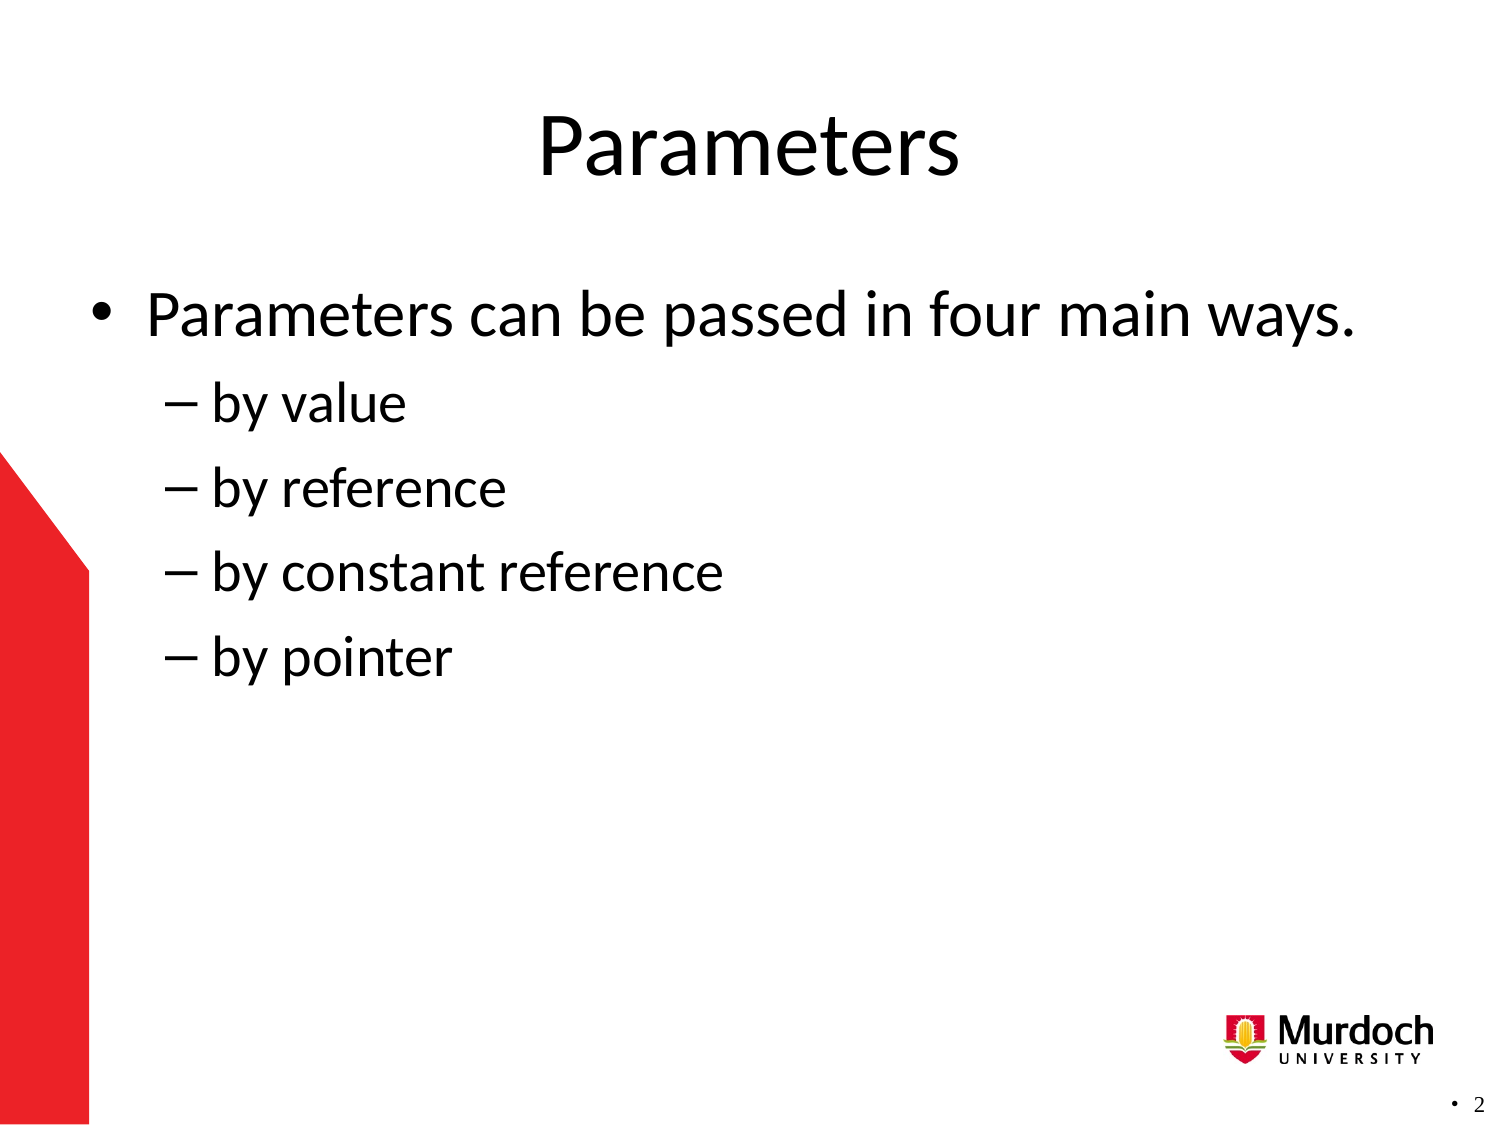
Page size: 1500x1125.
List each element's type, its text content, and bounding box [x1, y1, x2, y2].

list Parameters can be passed in four main ways. by value by reference by constant reference by pointer [75, 262, 1426, 1005]
text_box <number> [1403, 1082, 1500, 1125]
picture [1223, 1015, 1433, 1064]
title Parameters [75, 45, 1426, 233]
